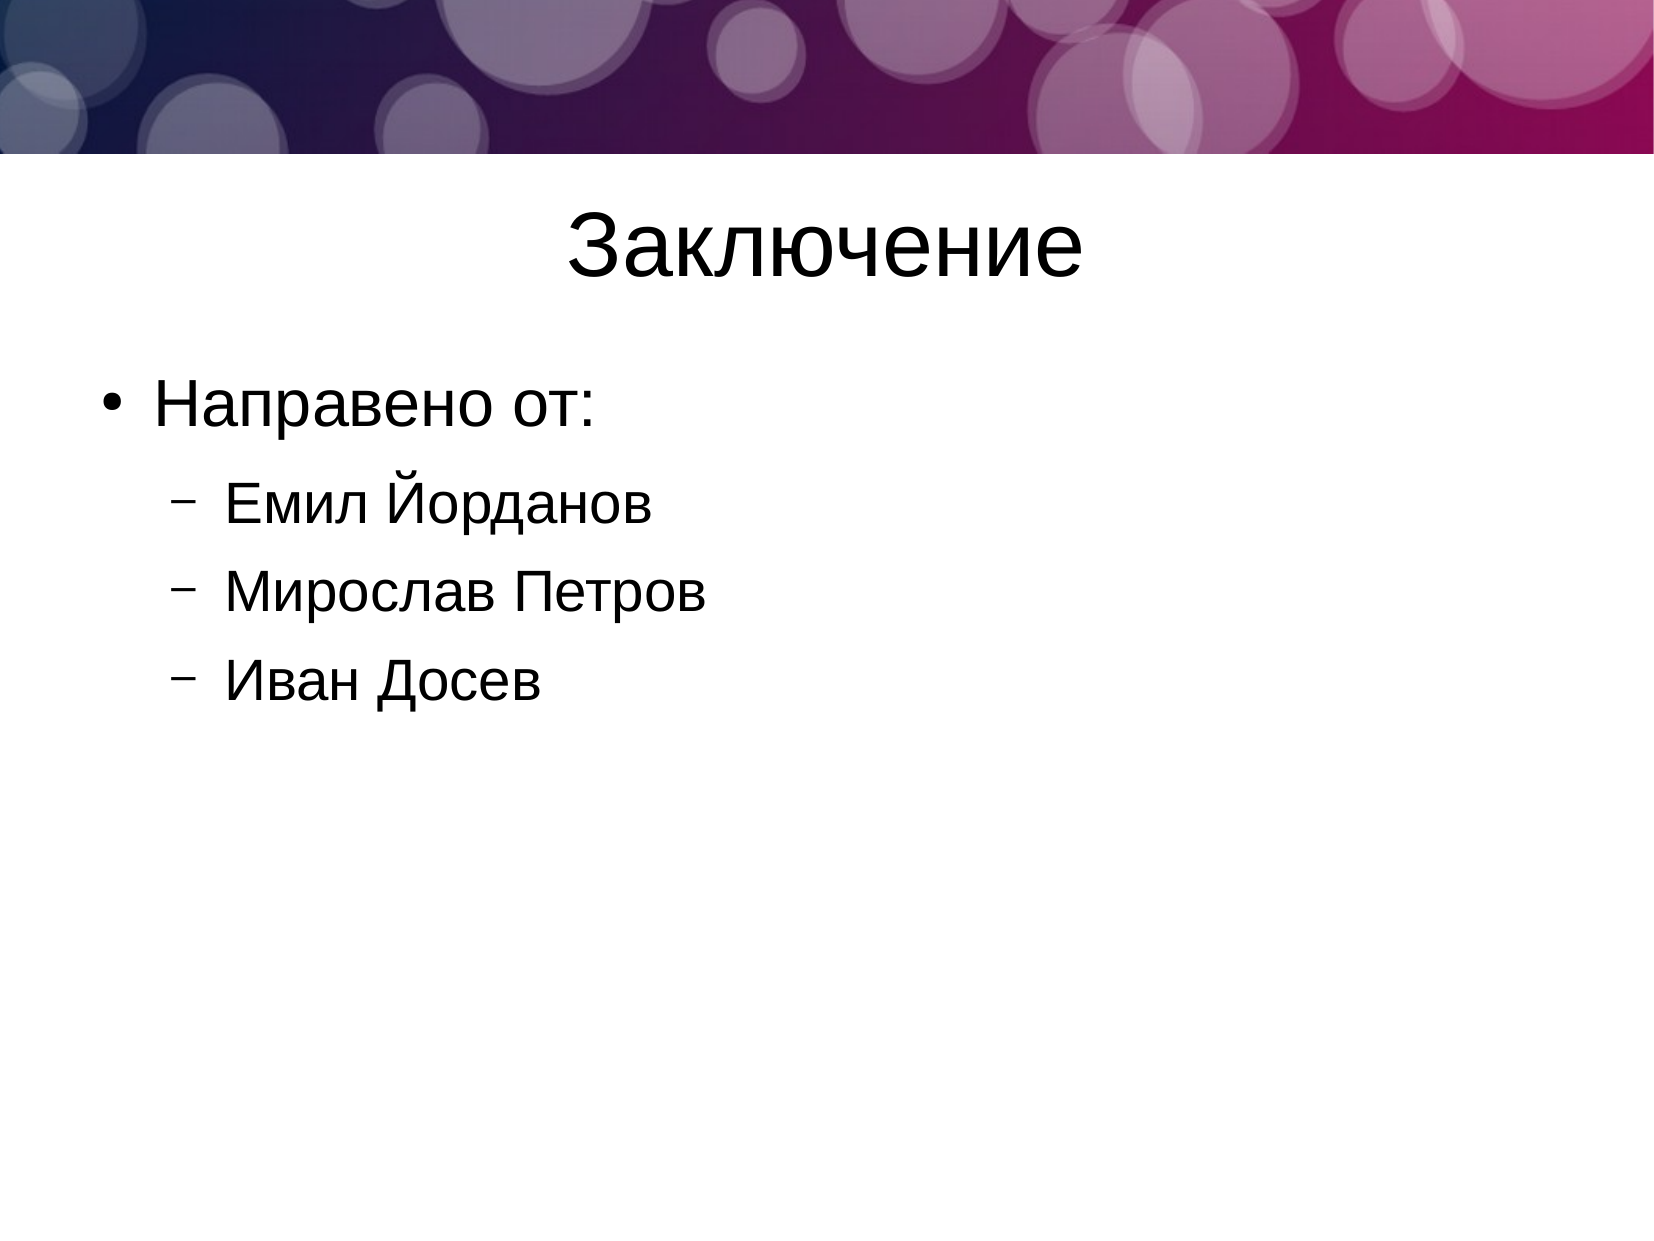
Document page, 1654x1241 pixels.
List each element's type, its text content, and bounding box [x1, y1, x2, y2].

picture [0, 0, 1654, 154]
list Направено от: Емил Йорданов Мирослав Петров Иван Досев [82, 366, 1571, 1087]
title Заключение [82, 159, 1571, 331]
